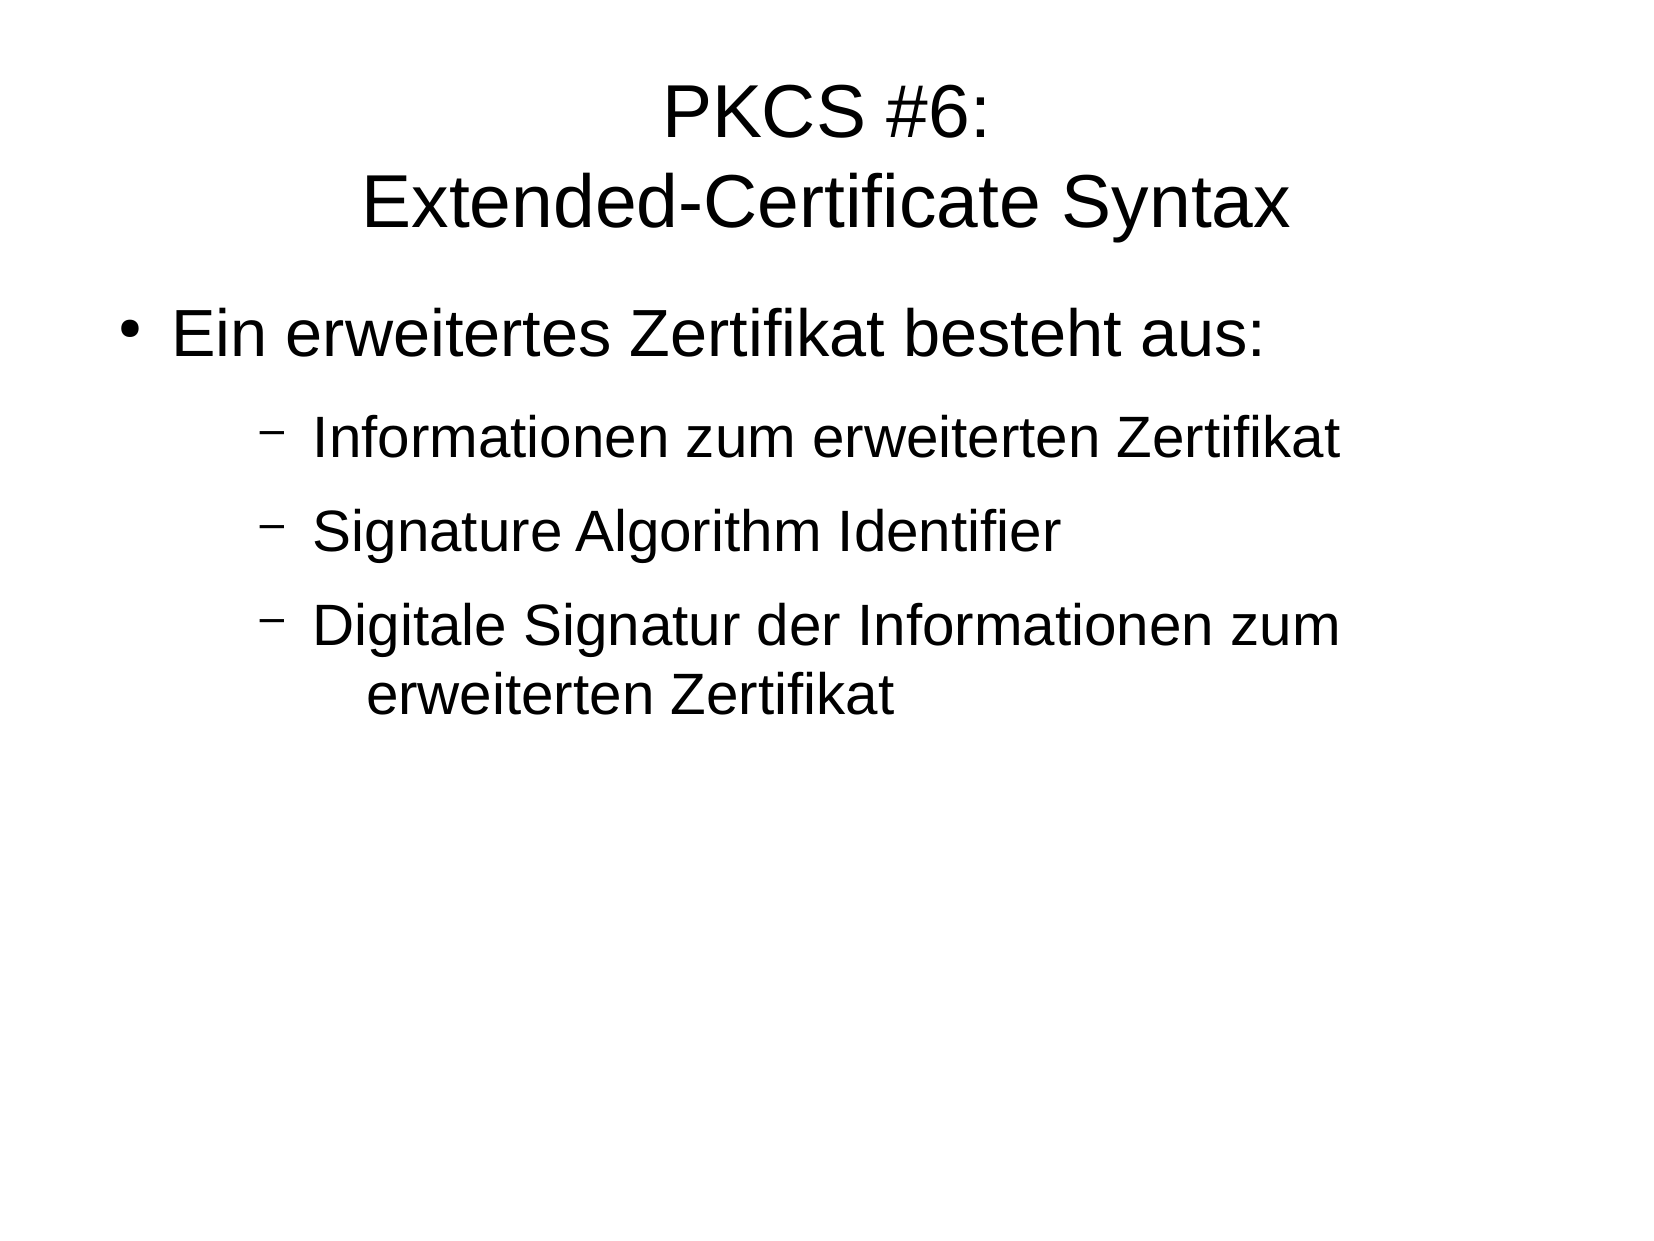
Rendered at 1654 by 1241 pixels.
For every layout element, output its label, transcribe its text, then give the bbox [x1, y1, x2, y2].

title PKCS #6: Extended-Certificate Syntax [82, 49, 1571, 257]
list Ein erweitertes Zertifikat besteht aus: Informationen zum erweiterten Zertifikat Signature Algorithm Identifier Digitale Signatur der Informationen zum erweiterten Zertifikat [82, 290, 1571, 1010]
